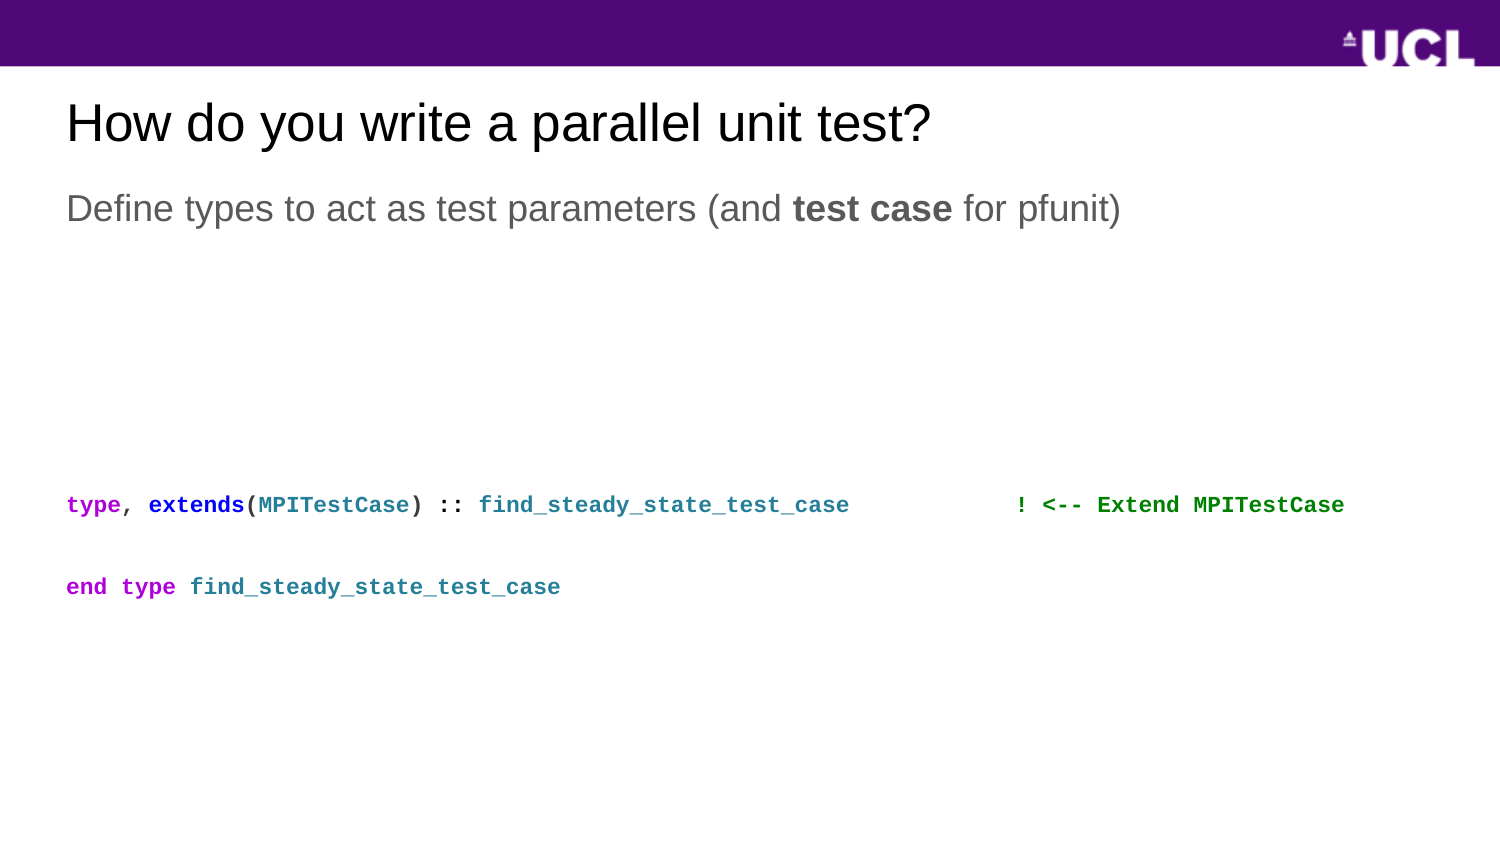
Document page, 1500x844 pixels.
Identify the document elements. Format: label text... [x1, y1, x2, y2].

picture [0, 0, 1500, 844]
title How do you write a parallel unit test? [51, 72, 1449, 162]
text_box type, extends(MPITestCase) :: find_steady_state_test_case ! <-- Extend MPITestCase end type find_steady_state_test_case [51, 260, 1479, 787]
list Define types to act as test parameters (and test case for pfunit) [51, 162, 1449, 249]
